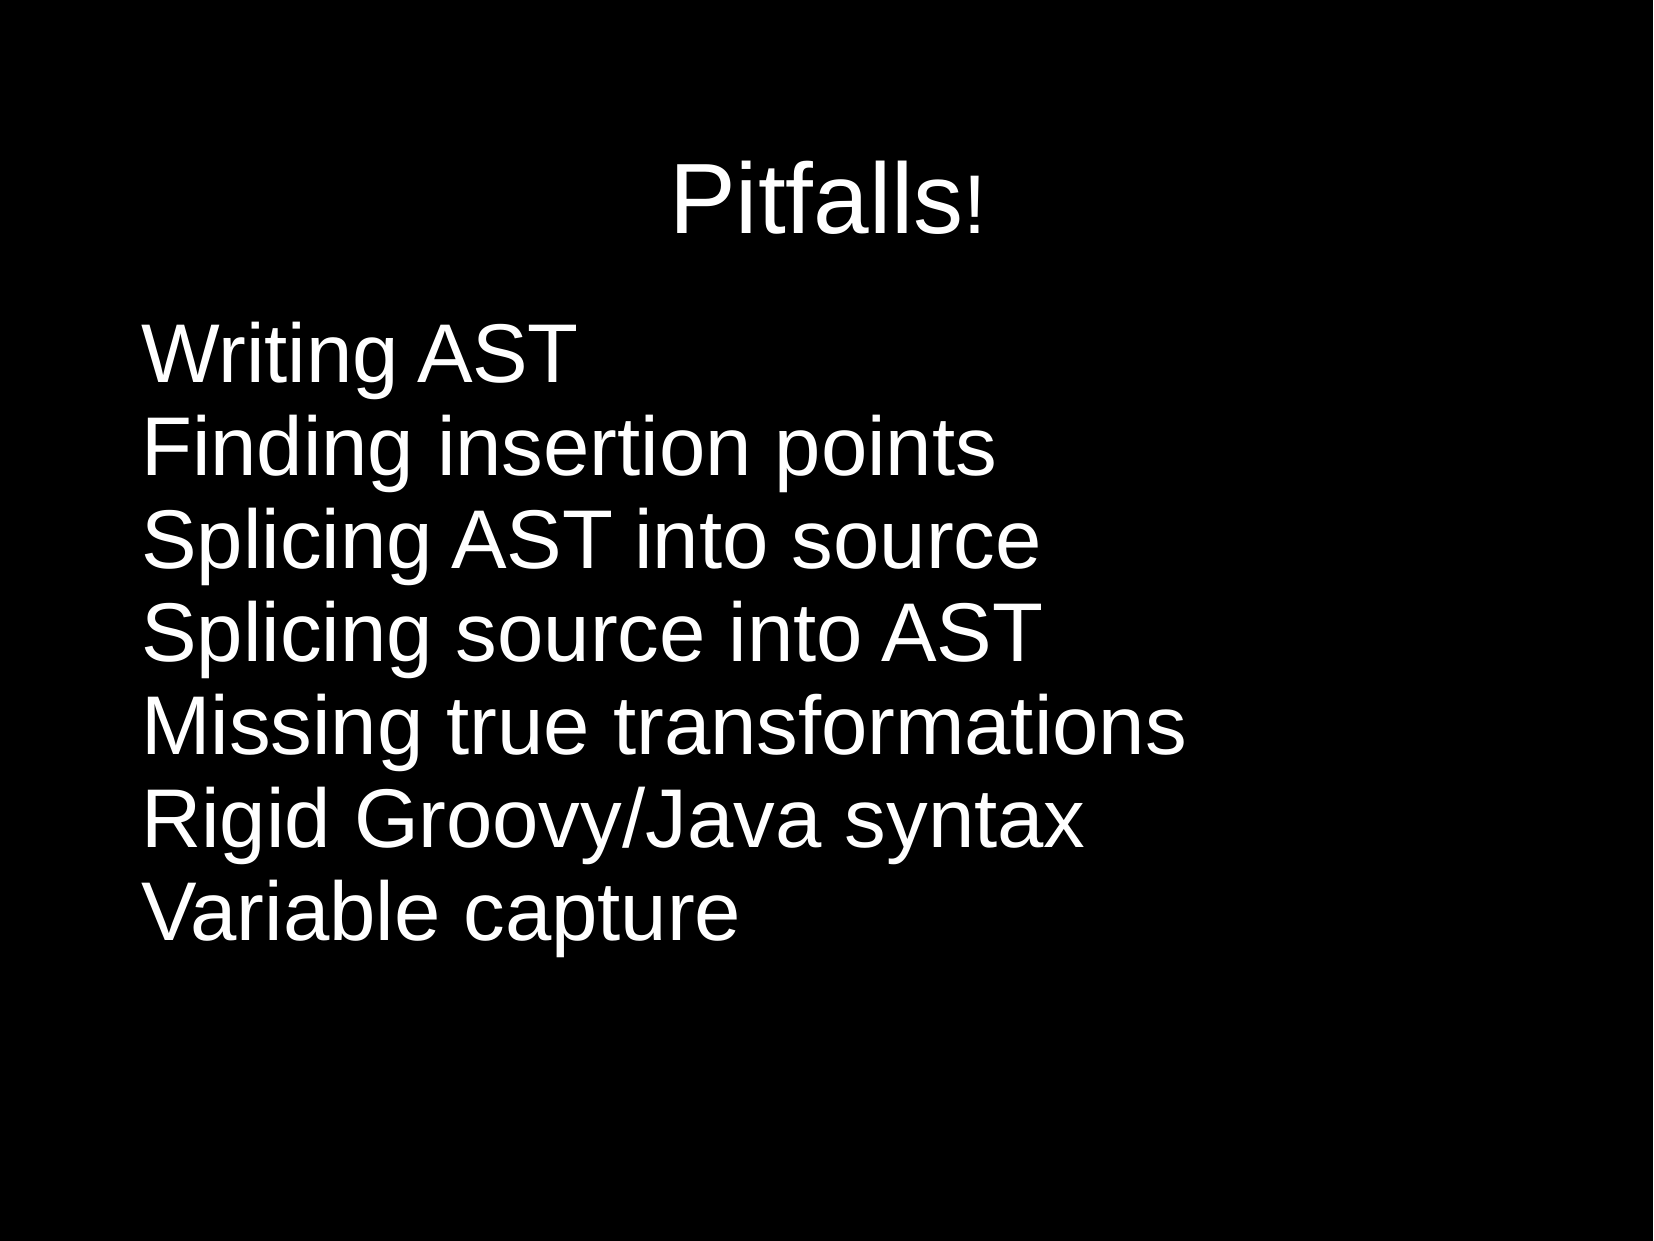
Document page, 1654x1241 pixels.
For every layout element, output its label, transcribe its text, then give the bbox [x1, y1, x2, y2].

text_box Writing AST Finding insertion points Splicing AST into source Splicing source into AST Missing true transformations Rigid Groovy/Java syntax Variable capture [118, 271, 1550, 995]
text_box Pitfalls! [112, 136, 1545, 261]
